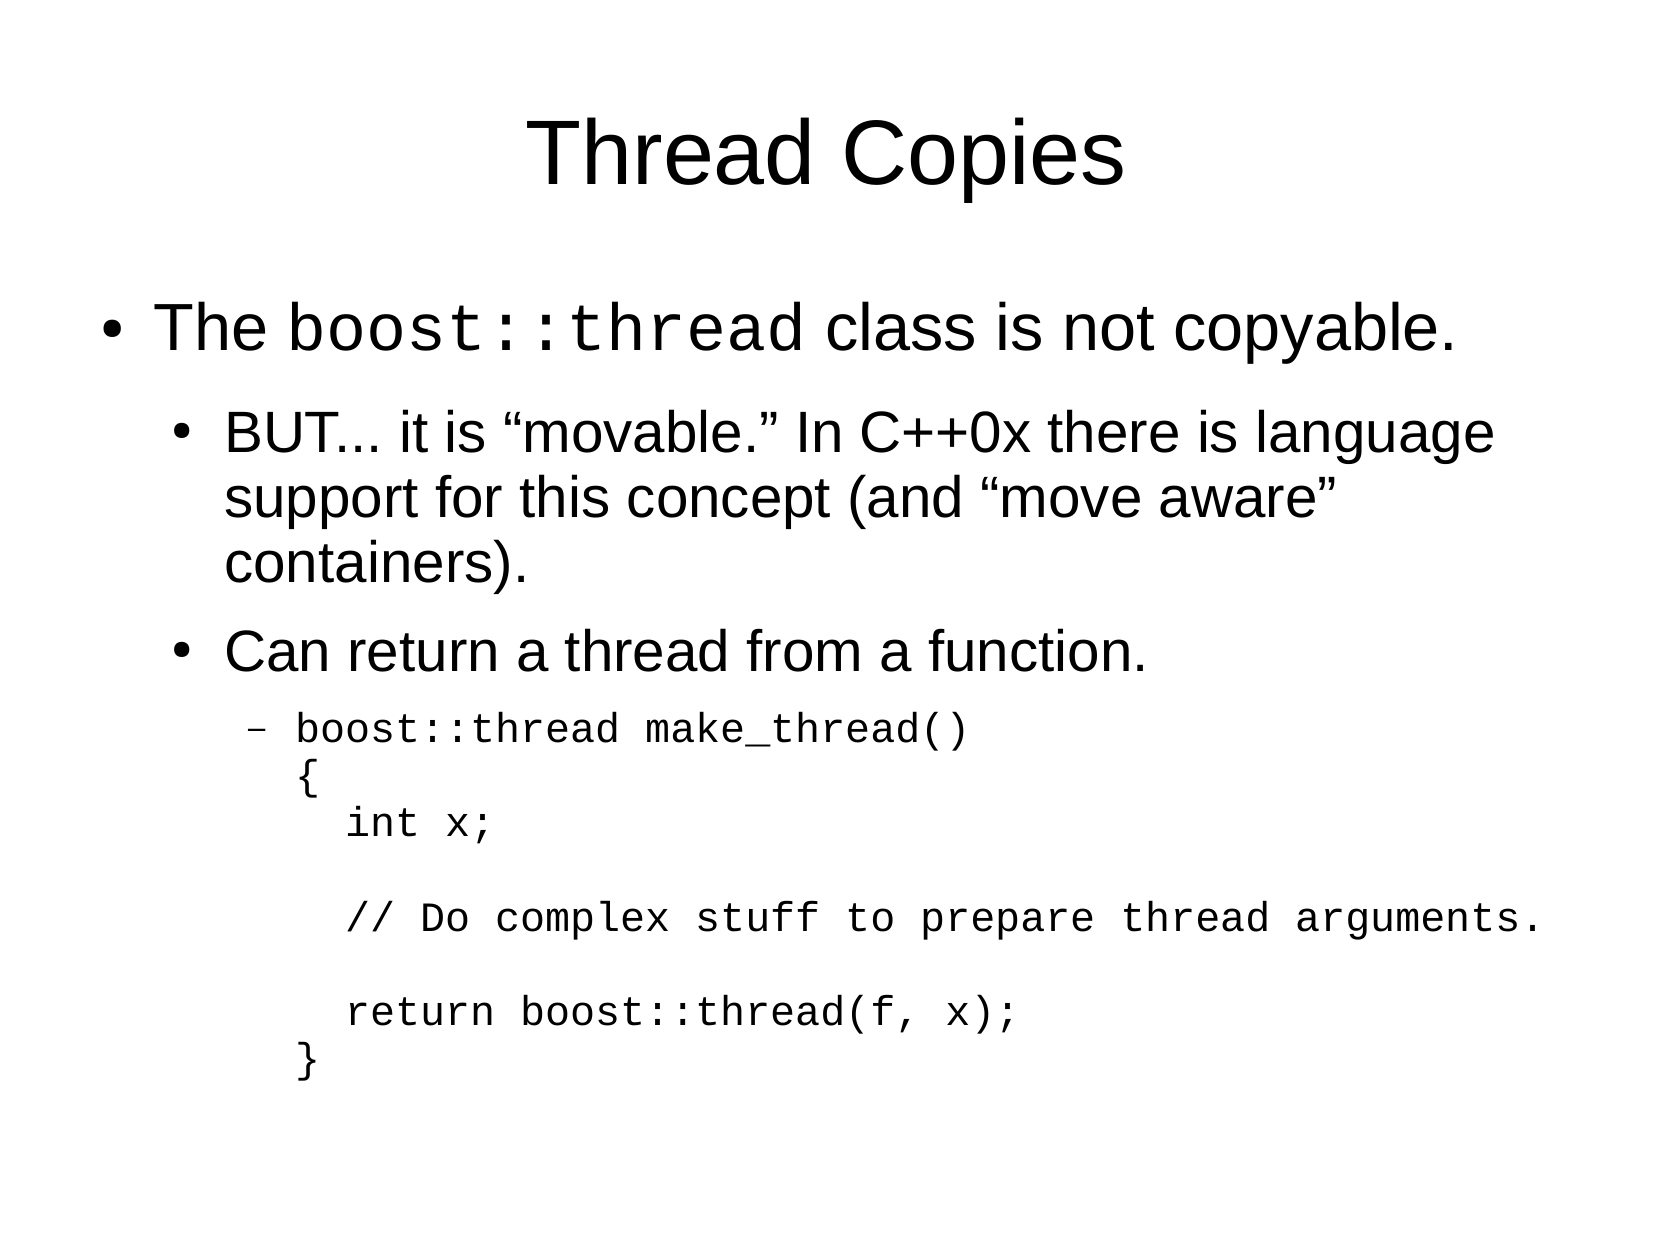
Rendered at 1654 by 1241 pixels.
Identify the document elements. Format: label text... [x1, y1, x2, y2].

list The boost::thread class is not copyable. BUT... it is “movable.” In C++0x there is language support for this concept (and “move aware” containers). Can return a thread from a function. boost::thread make_thread() { int x; // Do complex stuff to prepare thread arguments. return boost::thread(f, x); } [82, 290, 1571, 1094]
title Thread Copies [82, 56, 1571, 250]
